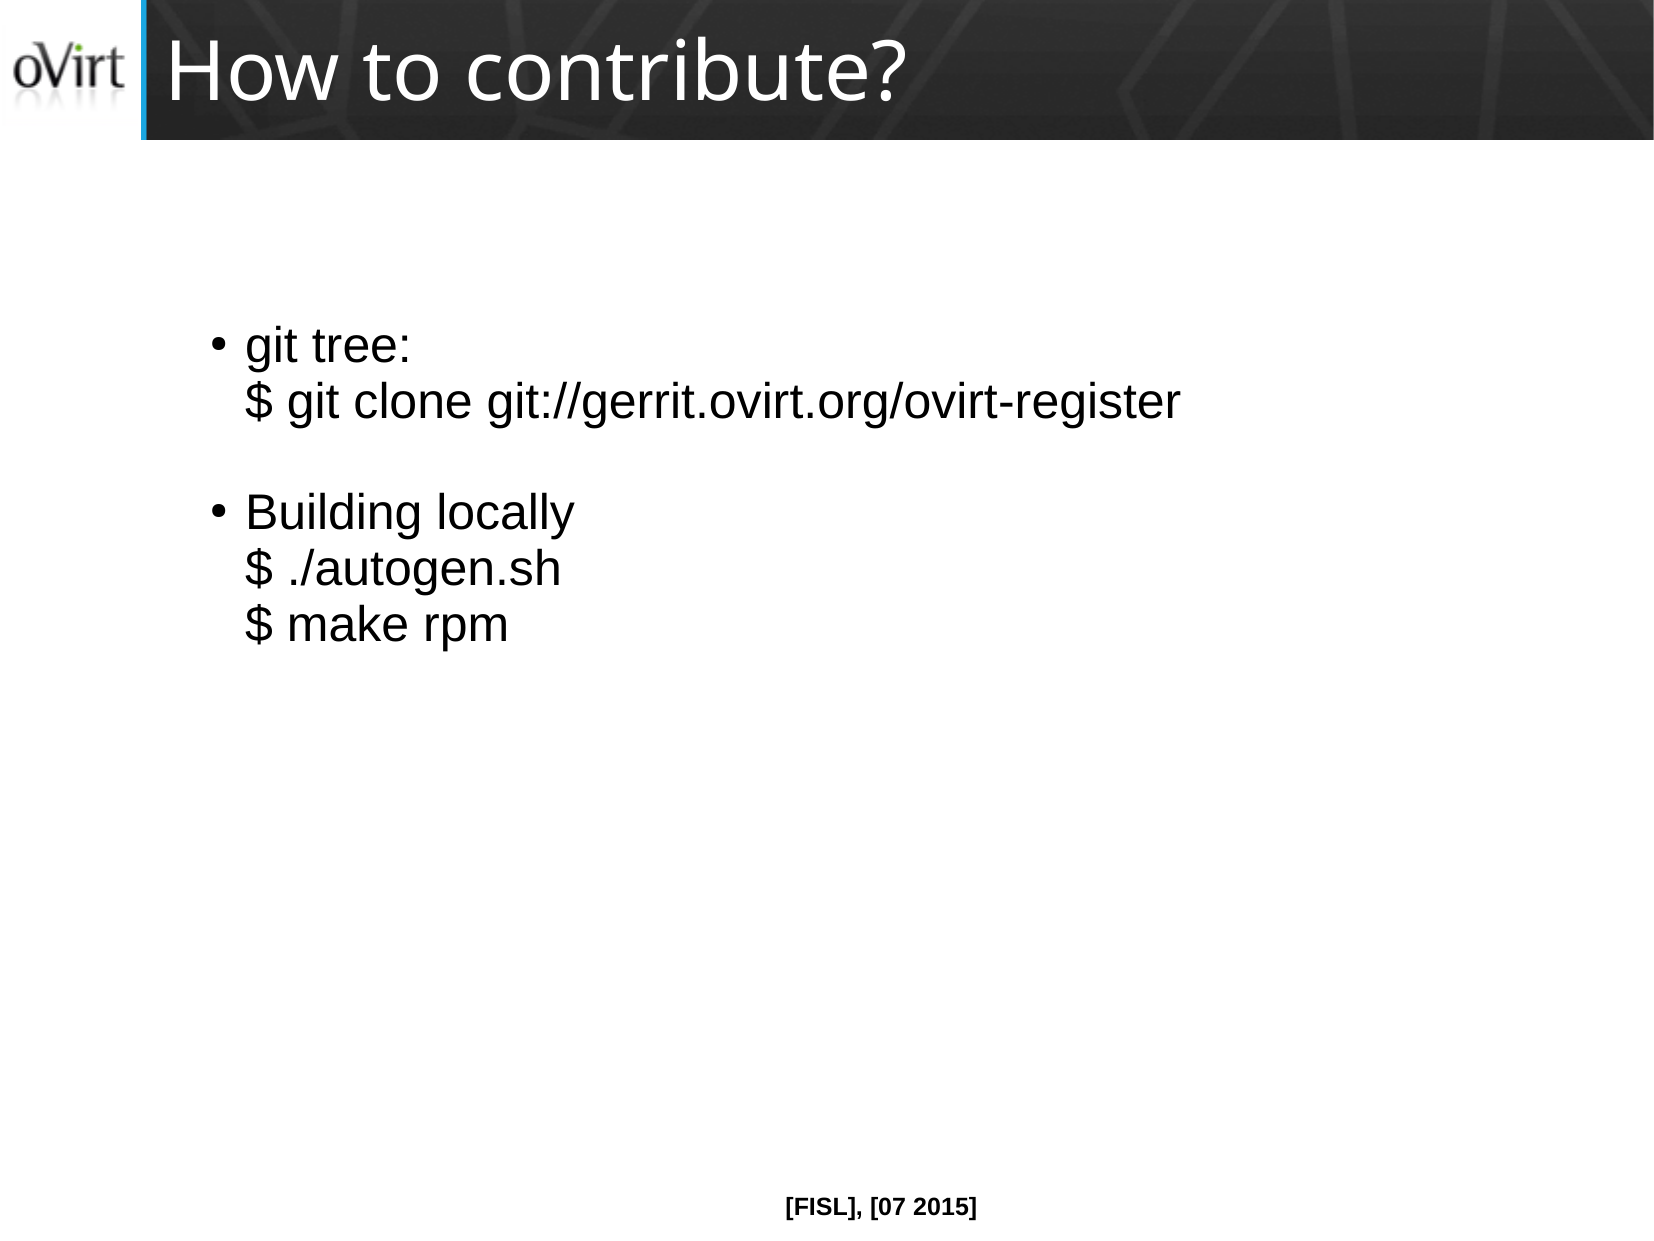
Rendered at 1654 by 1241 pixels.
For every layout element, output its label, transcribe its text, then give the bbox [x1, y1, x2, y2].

text_box git tree: $ git clone git://gerrit.ovirt.org/ovirt-register Building locally $ ./autogen.sh $ make rpm [195, 254, 1426, 1161]
picture [0, 0, 1654, 140]
title How to contribute? [164, 18, 1653, 119]
